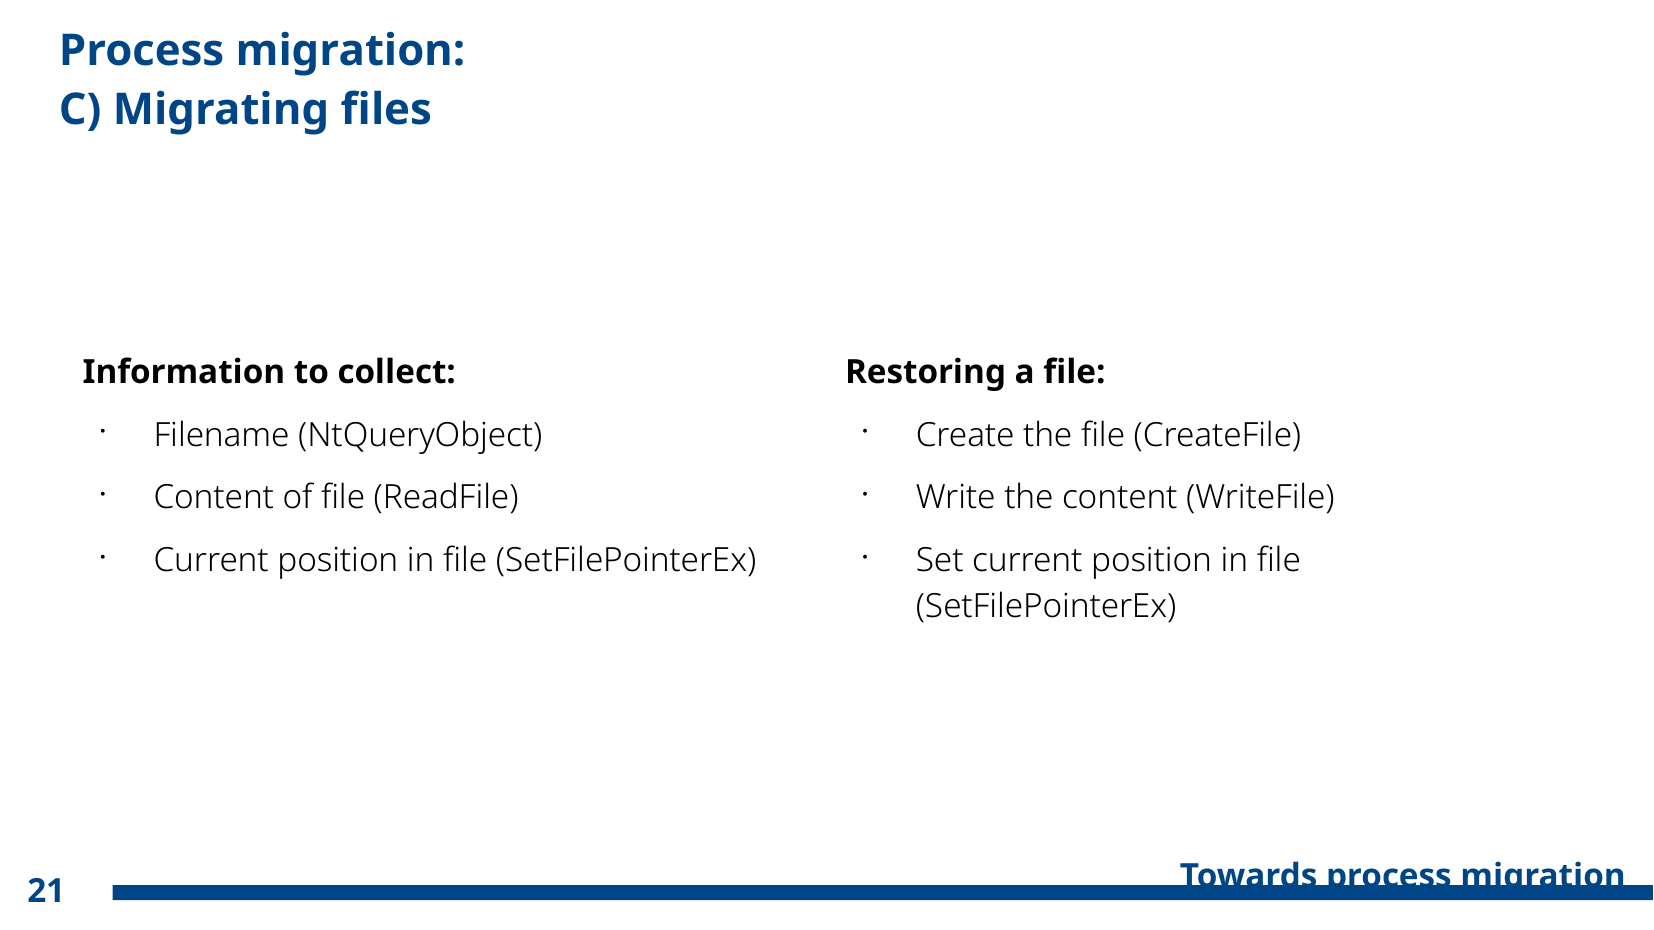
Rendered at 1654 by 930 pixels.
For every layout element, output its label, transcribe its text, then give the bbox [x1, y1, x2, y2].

list Information to collect: Filename (NtQueryObject) Content of file (ReadFile) Current position in file (SetFilePointerEx) [82, 217, 809, 757]
title Process migration: C) Migrating files [58, 26, 1594, 138]
list Restoring a file: Create the file (CreateFile) Write the content (WriteFile) Set current position in file (SetFilePointerEx) [844, 217, 1571, 757]
